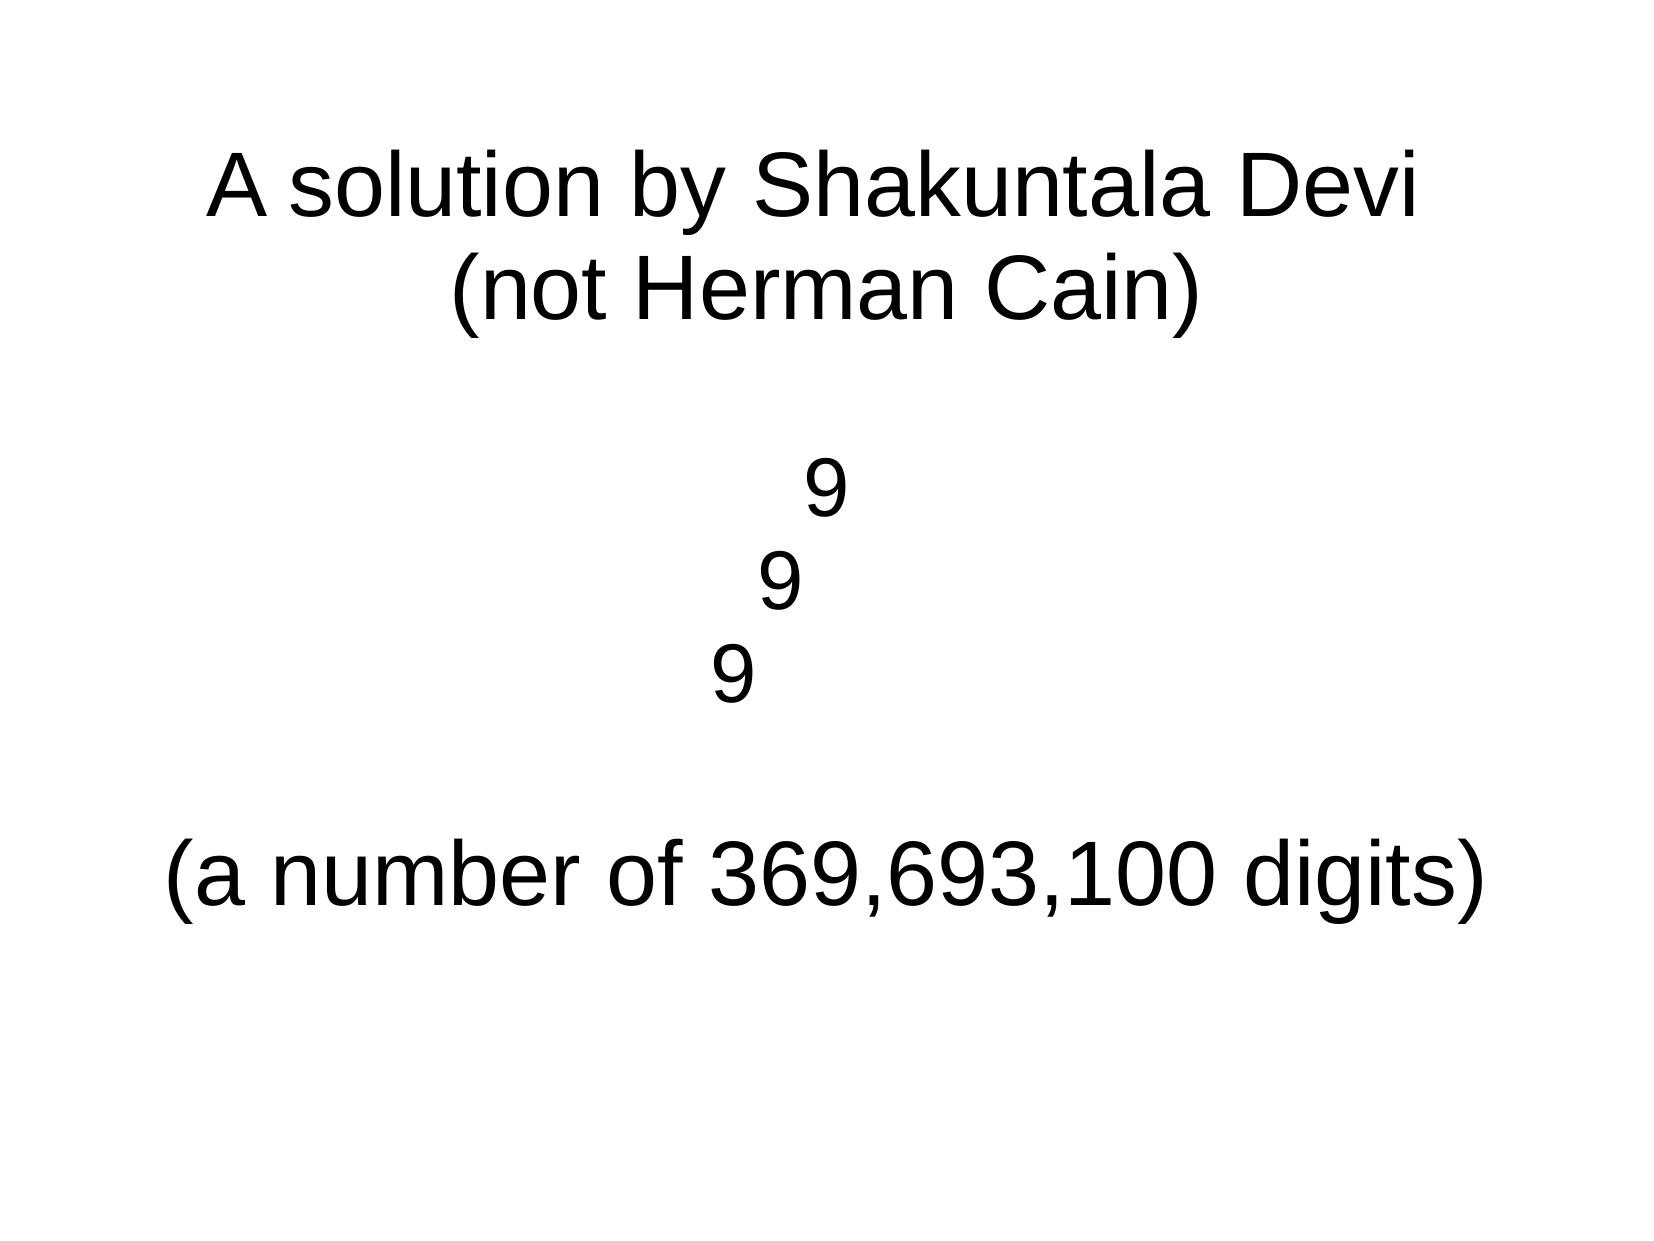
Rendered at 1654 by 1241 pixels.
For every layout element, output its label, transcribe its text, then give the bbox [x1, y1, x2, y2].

subtitle A solution by Shakuntala Devi (not Herman Cain) 9 9 9 (a number of 369,693,100 digits) [82, 21, 1571, 1038]
